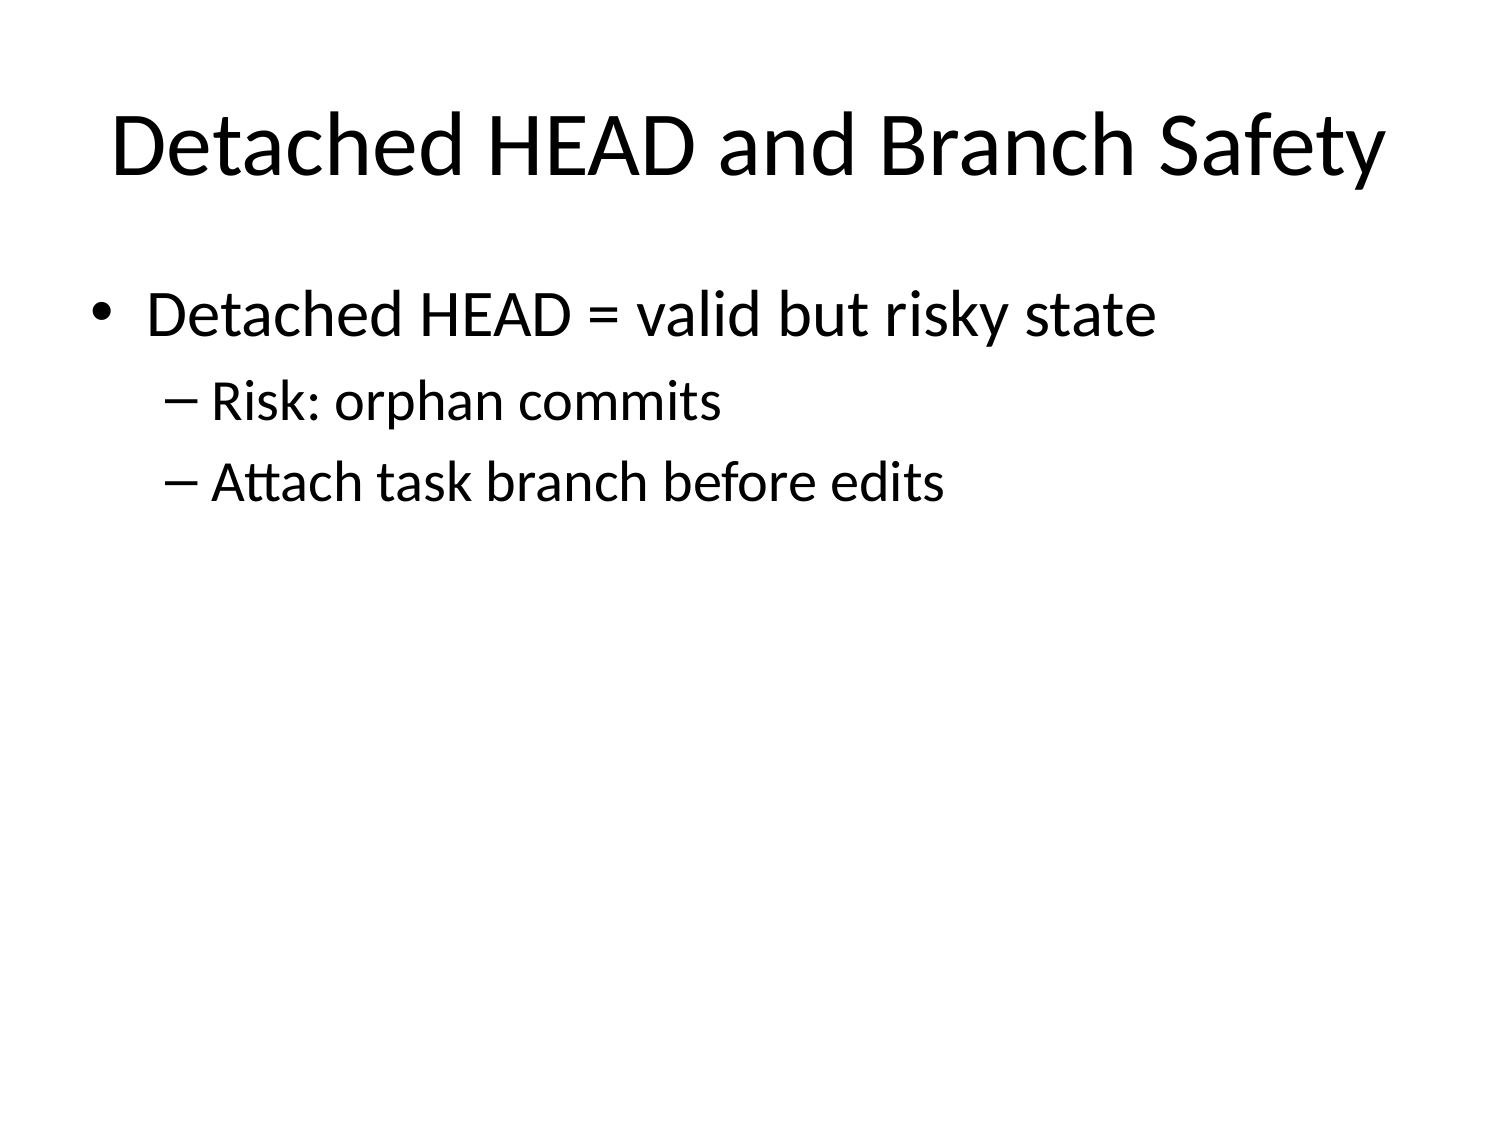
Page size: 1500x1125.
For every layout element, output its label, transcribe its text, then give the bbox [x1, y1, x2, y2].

list Detached HEAD = valid but risky state Risk: orphan commits Attach task branch before edits [75, 262, 1425, 1005]
title Detached HEAD and Branch Safety [75, 45, 1425, 233]
